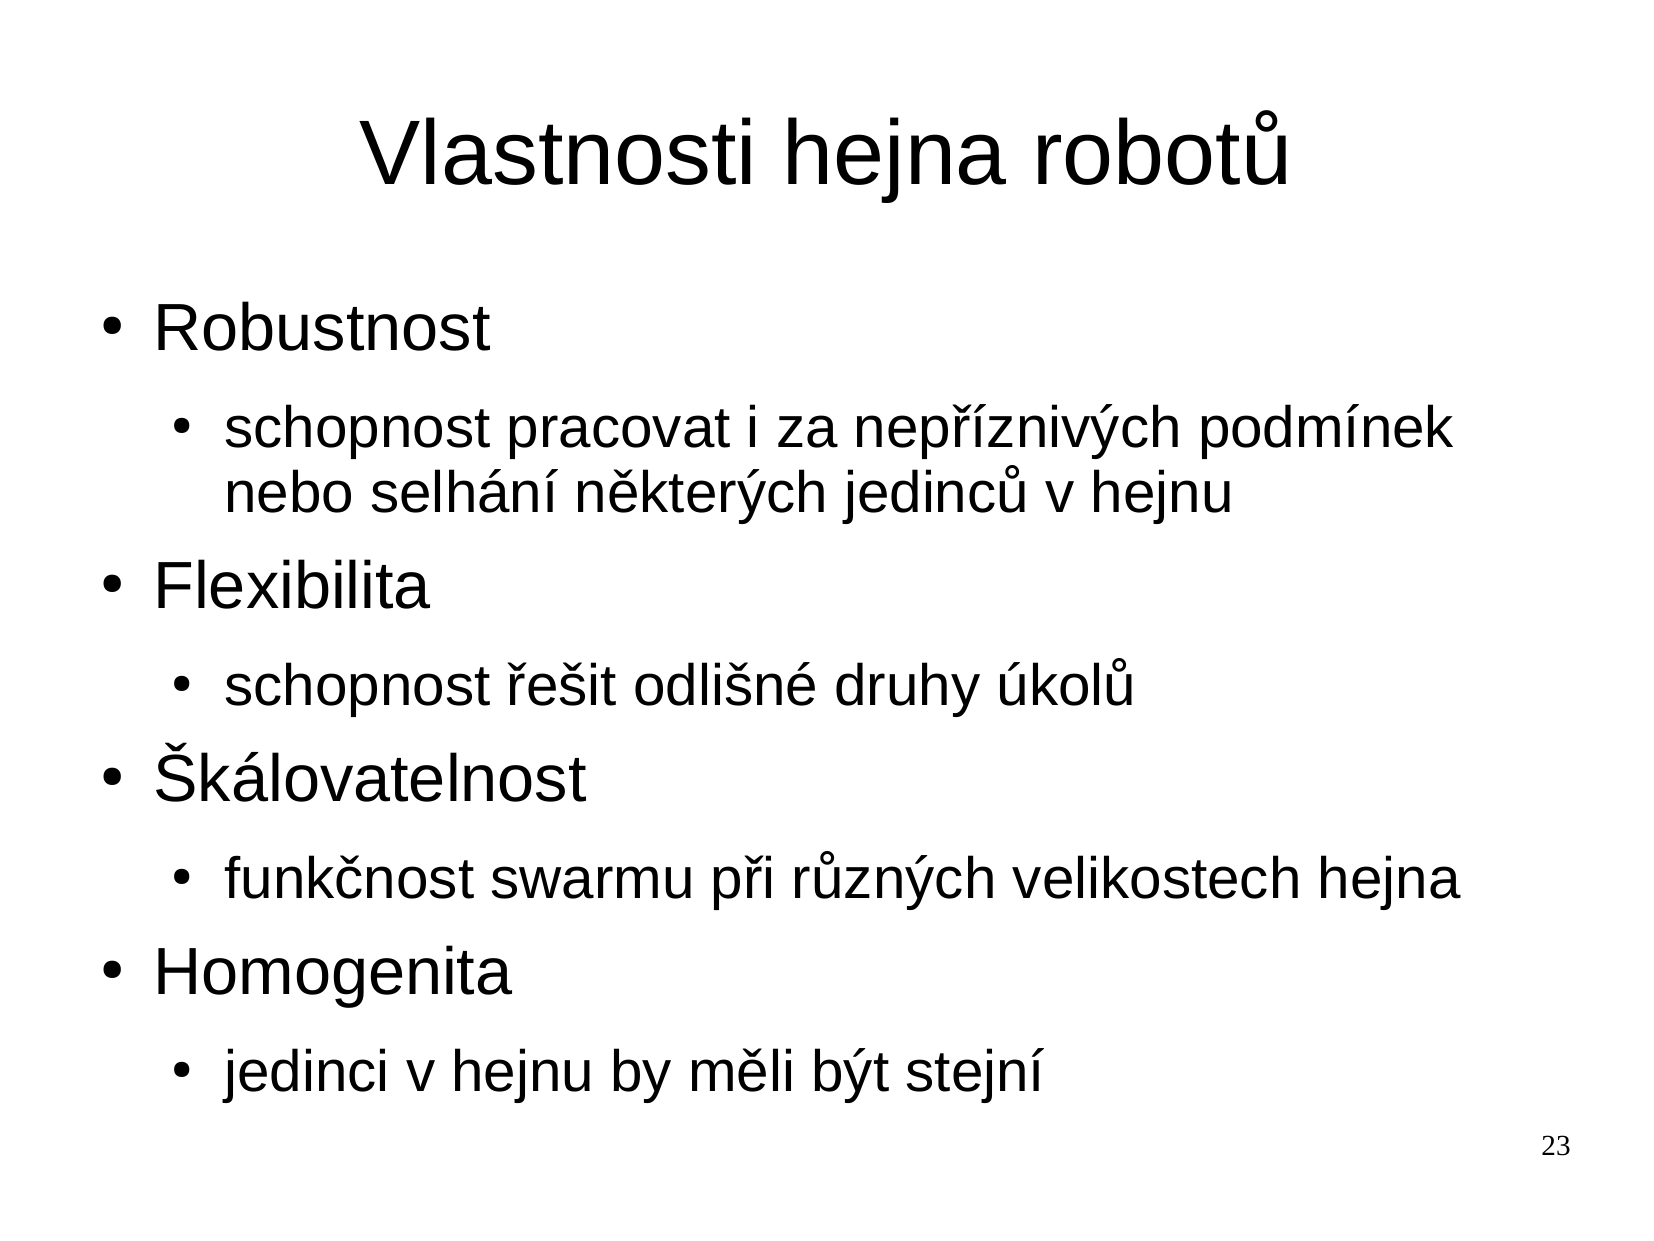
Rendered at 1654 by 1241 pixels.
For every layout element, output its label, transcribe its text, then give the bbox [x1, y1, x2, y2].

title Vlastnosti hejna robotů [82, 49, 1571, 257]
list Robustnost schopnost pracovat i za nepříznivých podmínek nebo selhání některých jedinců v hejnu Flexibilita schopnost řešit odlišné druhy úkolů Škálovatelnost funkčnost swarmu při různých velikostech hejna Homogenita jedinci v hejnu by měli být stejní [82, 290, 1571, 1109]
